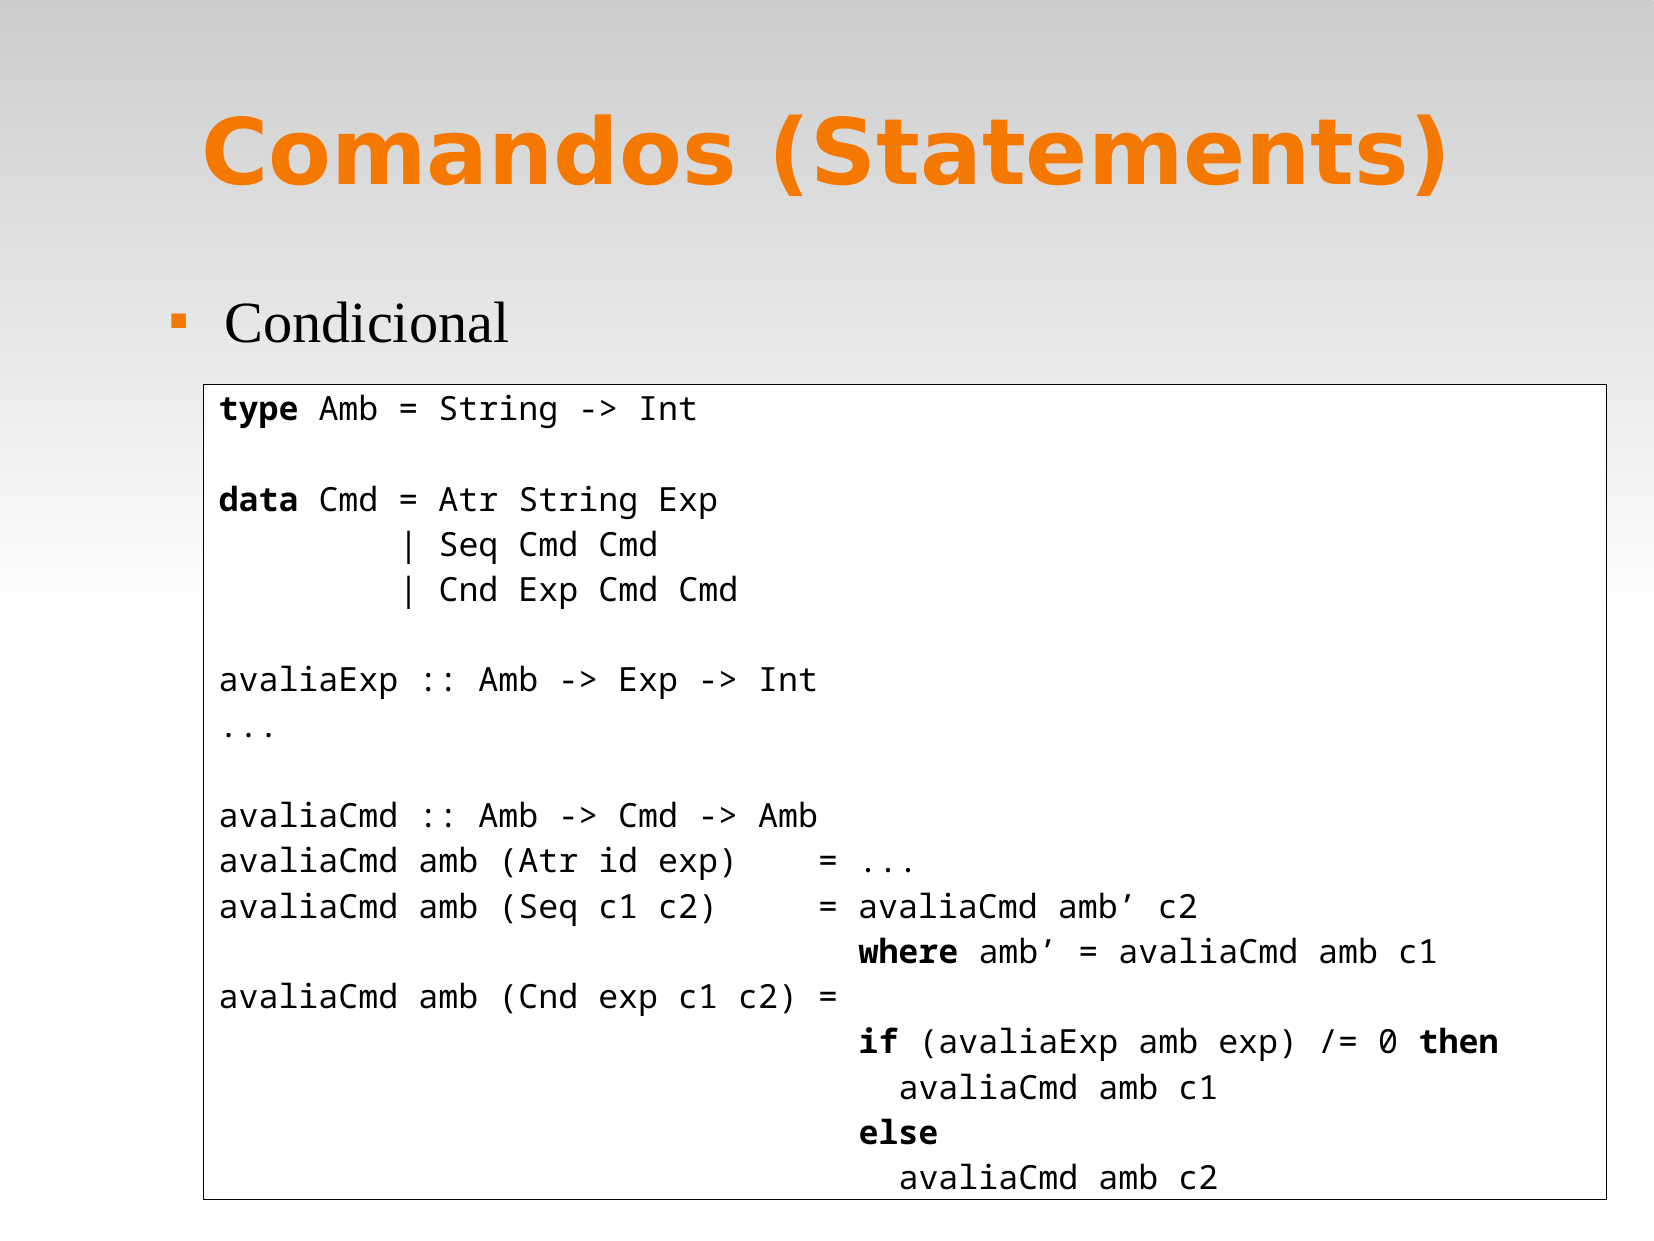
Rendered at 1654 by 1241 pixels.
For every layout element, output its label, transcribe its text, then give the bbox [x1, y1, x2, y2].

text_box type Amb = String -> Int data Cmd = Atr String Exp | Seq Cmd Cmd | Cnd Exp Cmd Cmd avaliaExp :: Amb -> Exp -> Int ... avaliaCmd :: Amb -> Cmd -> Amb avaliaCmd amb (Atr id exp) = ... avaliaCmd amb (Seq c1 c2) = avaliaCmd amb’ c2 where amb’ = avaliaCmd amb c1 avaliaCmd amb (Cnd exp c1 c2) = if (avaliaExp amb exp) /= 0 then avaliaCmd amb c1 else avaliaCmd amb c2 [203, 476, 1607, 1108]
title Comandos (Statements) [82, 49, 1571, 257]
list Condicional [82, 290, 1571, 410]
